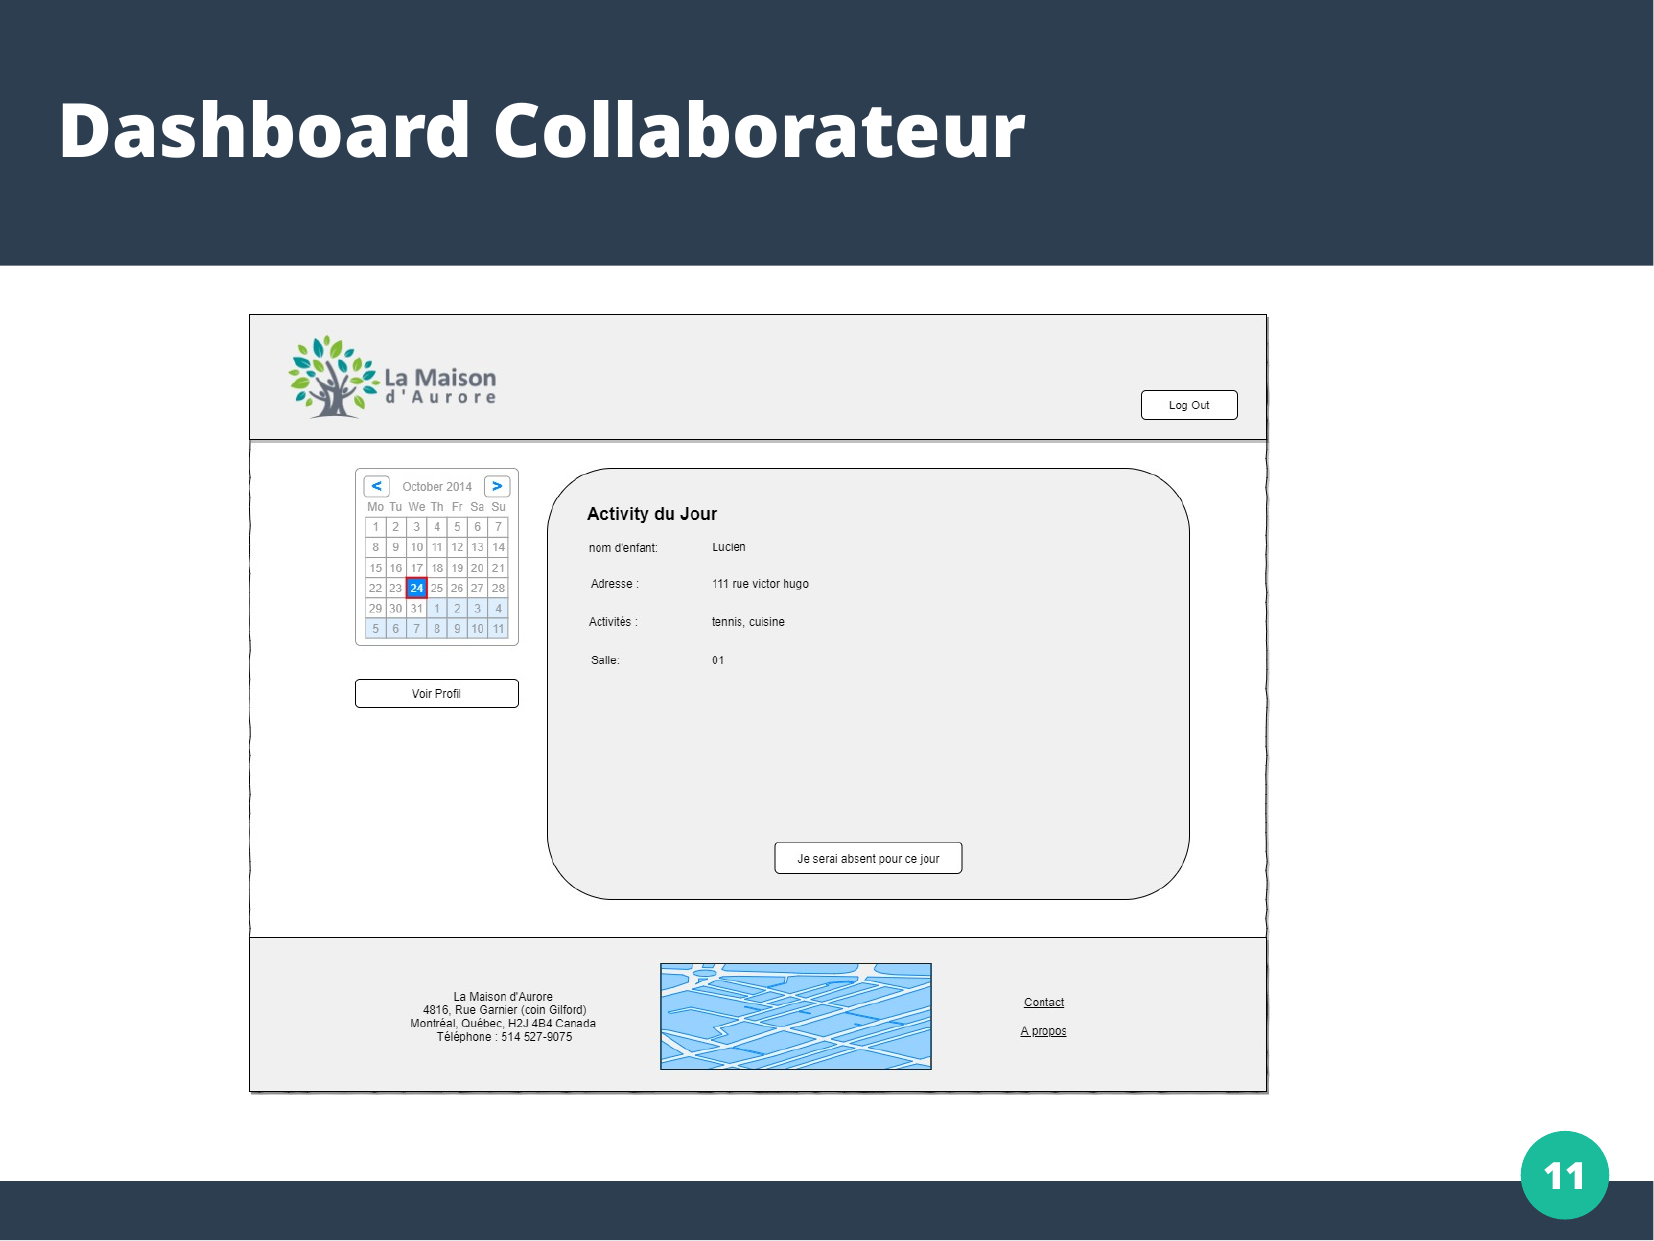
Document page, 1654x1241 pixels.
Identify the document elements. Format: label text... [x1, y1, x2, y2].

title Dashboard Collaborateur [57, 49, 1594, 207]
picture [249, 314, 1276, 1096]
